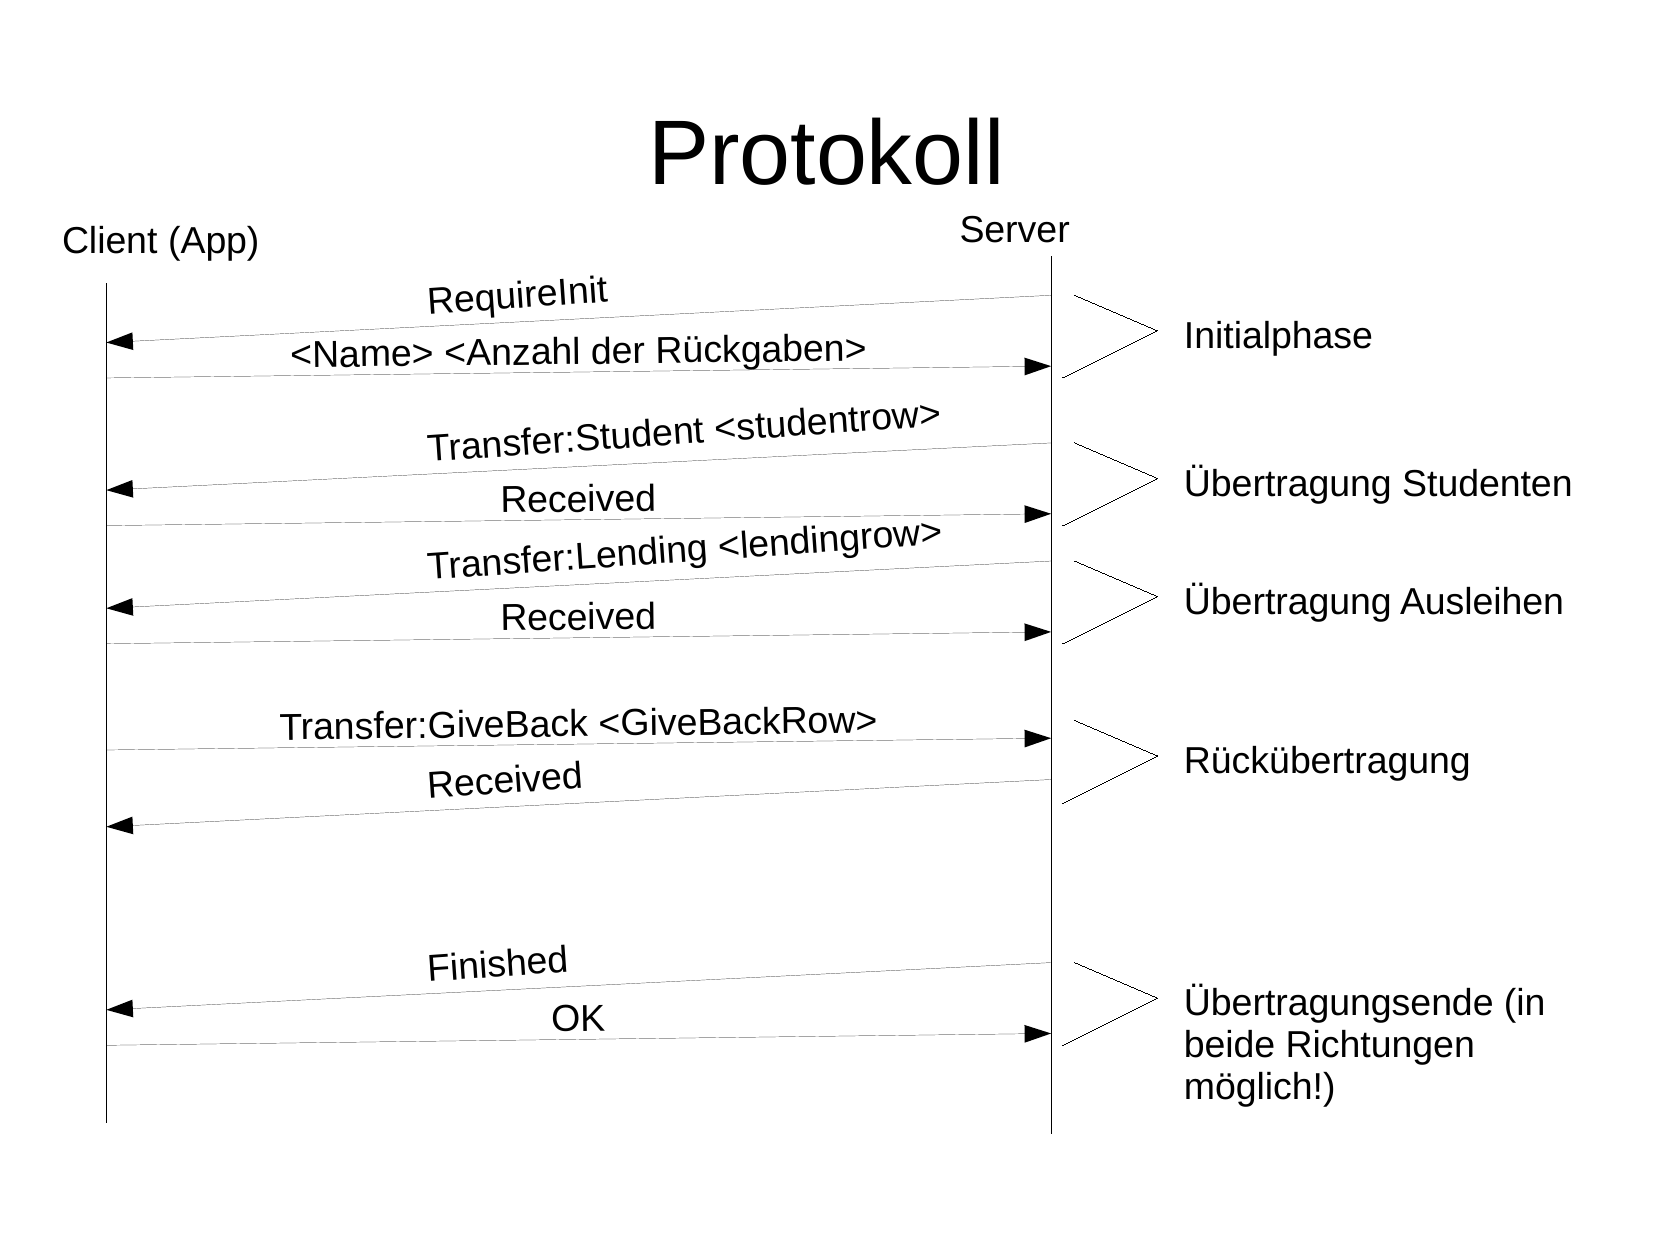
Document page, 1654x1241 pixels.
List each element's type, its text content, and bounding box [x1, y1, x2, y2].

text_box RequireInit [410, 243, 851, 331]
text_box Rückübertragung [1169, 732, 1512, 832]
text_box Initialphase [1169, 307, 1441, 364]
text_box Übertragung Ausleihen [1169, 572, 1583, 672]
text_box Transfer:Student <studentrow> [410, 382, 985, 521]
text_box Übertragungsende (in beide Richtungen möglich!) [1169, 974, 1595, 1158]
text_box Received [628, 727, 848, 743]
title Protokoll [82, 49, 1571, 257]
text_box Transfer:Lending <lendingrow> [410, 500, 973, 639]
text_box Übertragung Studenten [1169, 454, 1607, 554]
text_box Client (App) [47, 212, 296, 312]
text_box Server [944, 200, 1193, 258]
text_box Finished [410, 910, 851, 999]
text_box Received [410, 741, 851, 815]
